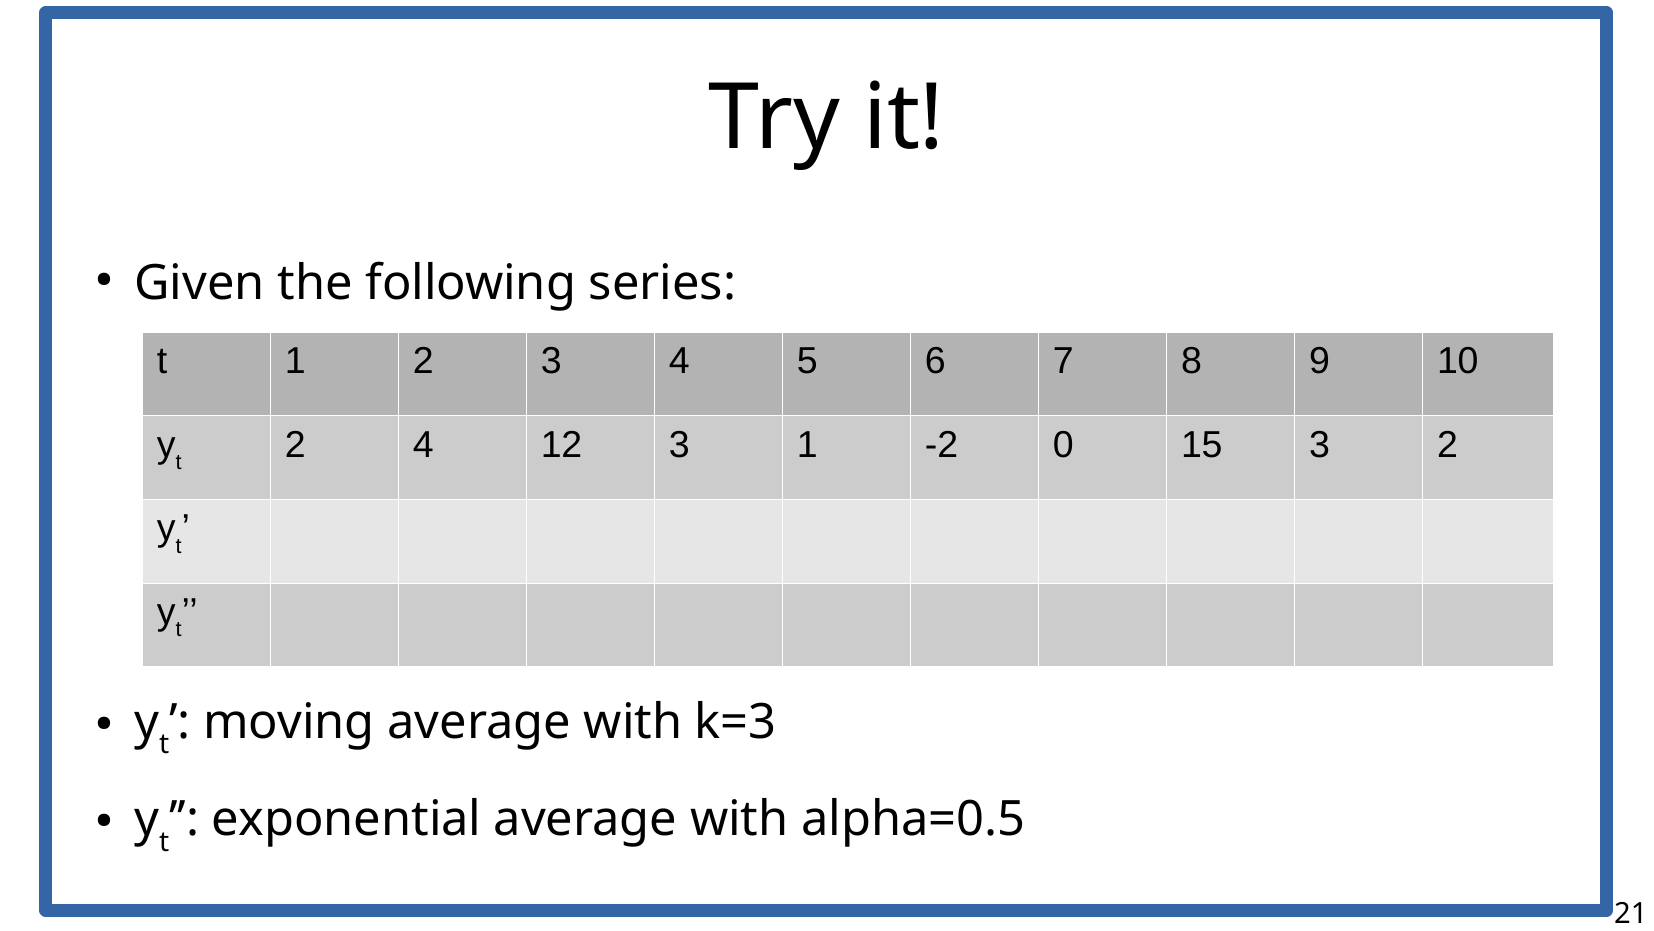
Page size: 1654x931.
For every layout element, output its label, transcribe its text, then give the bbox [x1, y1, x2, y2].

table_cell 1 [783, 416, 910, 499]
table_cell yt’ [143, 500, 270, 583]
table_cell [1039, 500, 1166, 583]
table_cell [911, 584, 1038, 666]
table_cell [1167, 500, 1294, 583]
table_cell [655, 500, 782, 583]
table_header 2 [399, 333, 526, 415]
table_cell [1423, 584, 1553, 666]
table_cell 3 [655, 416, 782, 499]
table_cell 15 [1167, 416, 1294, 499]
table_cell yt’’ [143, 584, 270, 666]
table_cell [1167, 584, 1294, 666]
table_header 10 [1423, 333, 1553, 415]
table_cell [527, 500, 654, 583]
table_cell 3 [1295, 416, 1422, 499]
table_cell yt [143, 416, 270, 499]
table_cell 0 [1039, 416, 1166, 499]
table_cell [527, 584, 654, 666]
table_cell [783, 500, 910, 583]
title Try it! [82, 1, 1571, 6]
table_cell 12 [527, 416, 654, 499]
table_cell [399, 584, 526, 666]
table_cell [1423, 500, 1553, 583]
table_cell [1295, 584, 1422, 666]
table_cell [1295, 500, 1422, 583]
table_header 4 [655, 333, 782, 415]
table_header 1 [271, 333, 398, 415]
table_header 3 [527, 333, 654, 415]
table_cell [399, 500, 526, 583]
table_header 6 [911, 333, 1038, 415]
table_header 7 [1039, 333, 1166, 415]
table_header 9 [1295, 333, 1422, 415]
table_cell 4 [399, 416, 526, 499]
table_cell 2 [1423, 416, 1553, 499]
table_cell 2 [271, 416, 398, 499]
table_cell [655, 584, 782, 666]
table_cell [783, 584, 910, 666]
table_cell [1039, 584, 1166, 666]
title Try it! [82, 19, 1571, 226]
table_cell -2 [911, 416, 1038, 499]
table_header t [143, 333, 270, 415]
table_cell [271, 500, 398, 583]
table_header 8 [1167, 333, 1294, 415]
table_cell [911, 500, 1038, 583]
table_header 5 [783, 333, 910, 415]
table_cell [271, 584, 398, 666]
list Given the following series: yt’: moving average with k=3 yt’’: exponential average with alpha=0.5 [82, 247, 1571, 867]
